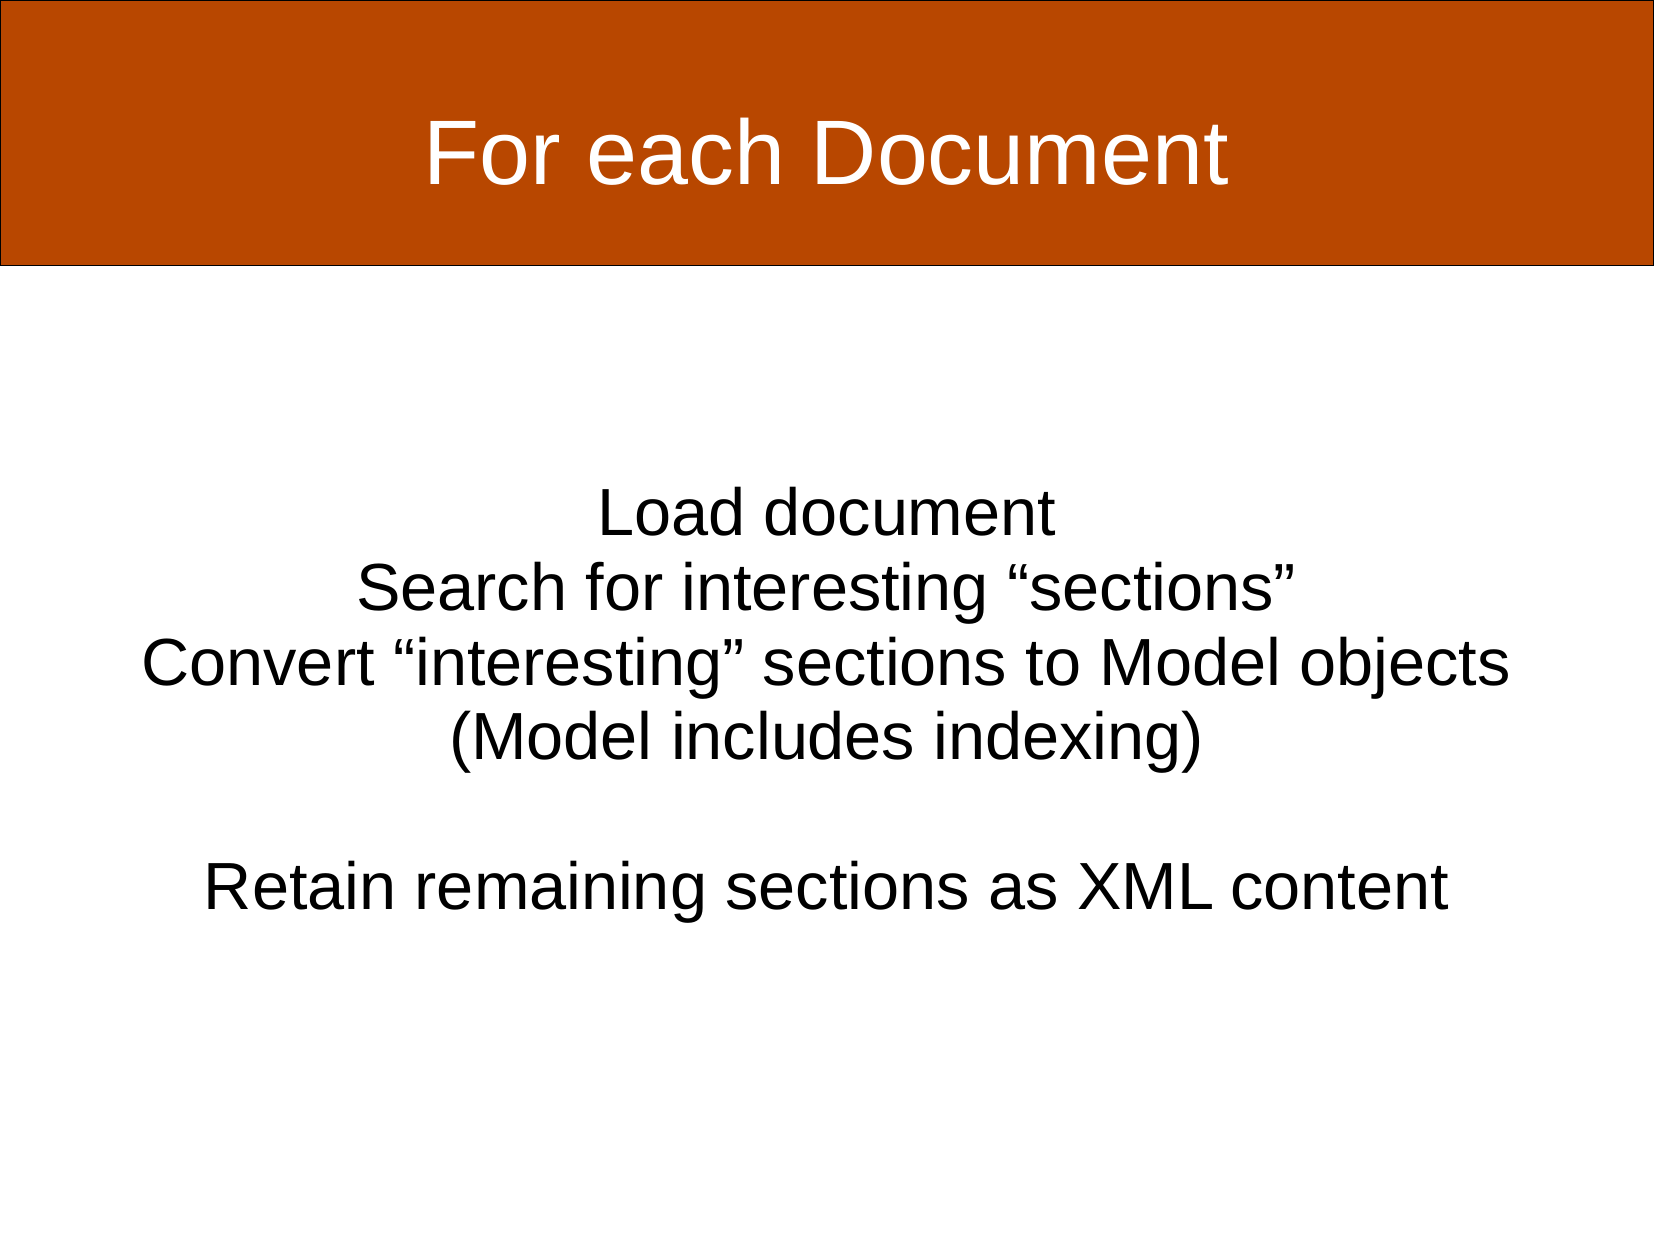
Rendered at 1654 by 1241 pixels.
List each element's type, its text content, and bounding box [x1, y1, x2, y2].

subtitle Load document Search for interesting “sections” Convert “interesting” sections to Model objects (Model includes indexing) Retain remaining sections as XML content [82, 297, 1571, 1102]
title For each Document [82, 56, 1571, 250]
